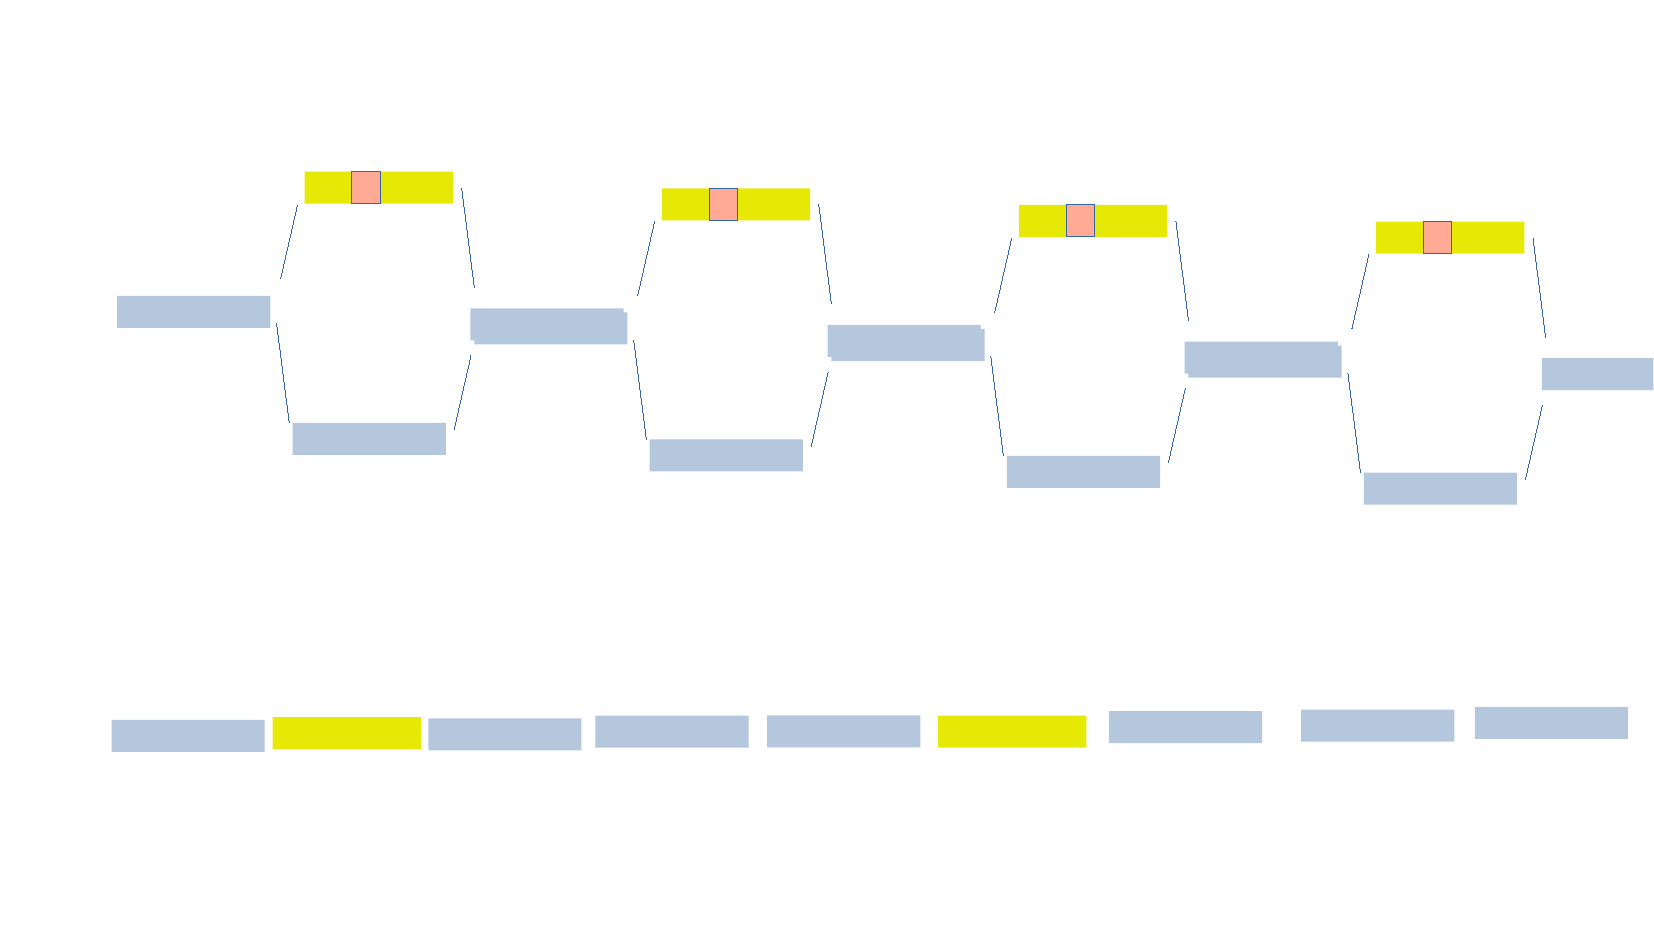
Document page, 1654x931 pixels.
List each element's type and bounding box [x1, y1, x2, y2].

text_box [1301, 709, 1455, 742]
text_box [1541, 358, 1654, 391]
text_box [117, 295, 271, 328]
text_box [1006, 455, 1161, 488]
text_box [937, 715, 1087, 748]
text_box [1375, 221, 1525, 254]
text_box [767, 715, 921, 748]
text_box [661, 188, 811, 221]
text_box [272, 717, 421, 750]
text_box [827, 324, 985, 362]
text_box [1108, 711, 1263, 744]
text_box [1474, 706, 1628, 739]
text_box [428, 718, 582, 751]
text_box [111, 719, 265, 752]
text_box [595, 715, 749, 748]
text_box [1363, 472, 1518, 505]
text_box [1018, 204, 1168, 237]
text_box [470, 308, 628, 345]
text_box [1184, 341, 1342, 378]
text_box [292, 422, 446, 455]
text_box [304, 171, 454, 204]
text_box [649, 439, 803, 472]
